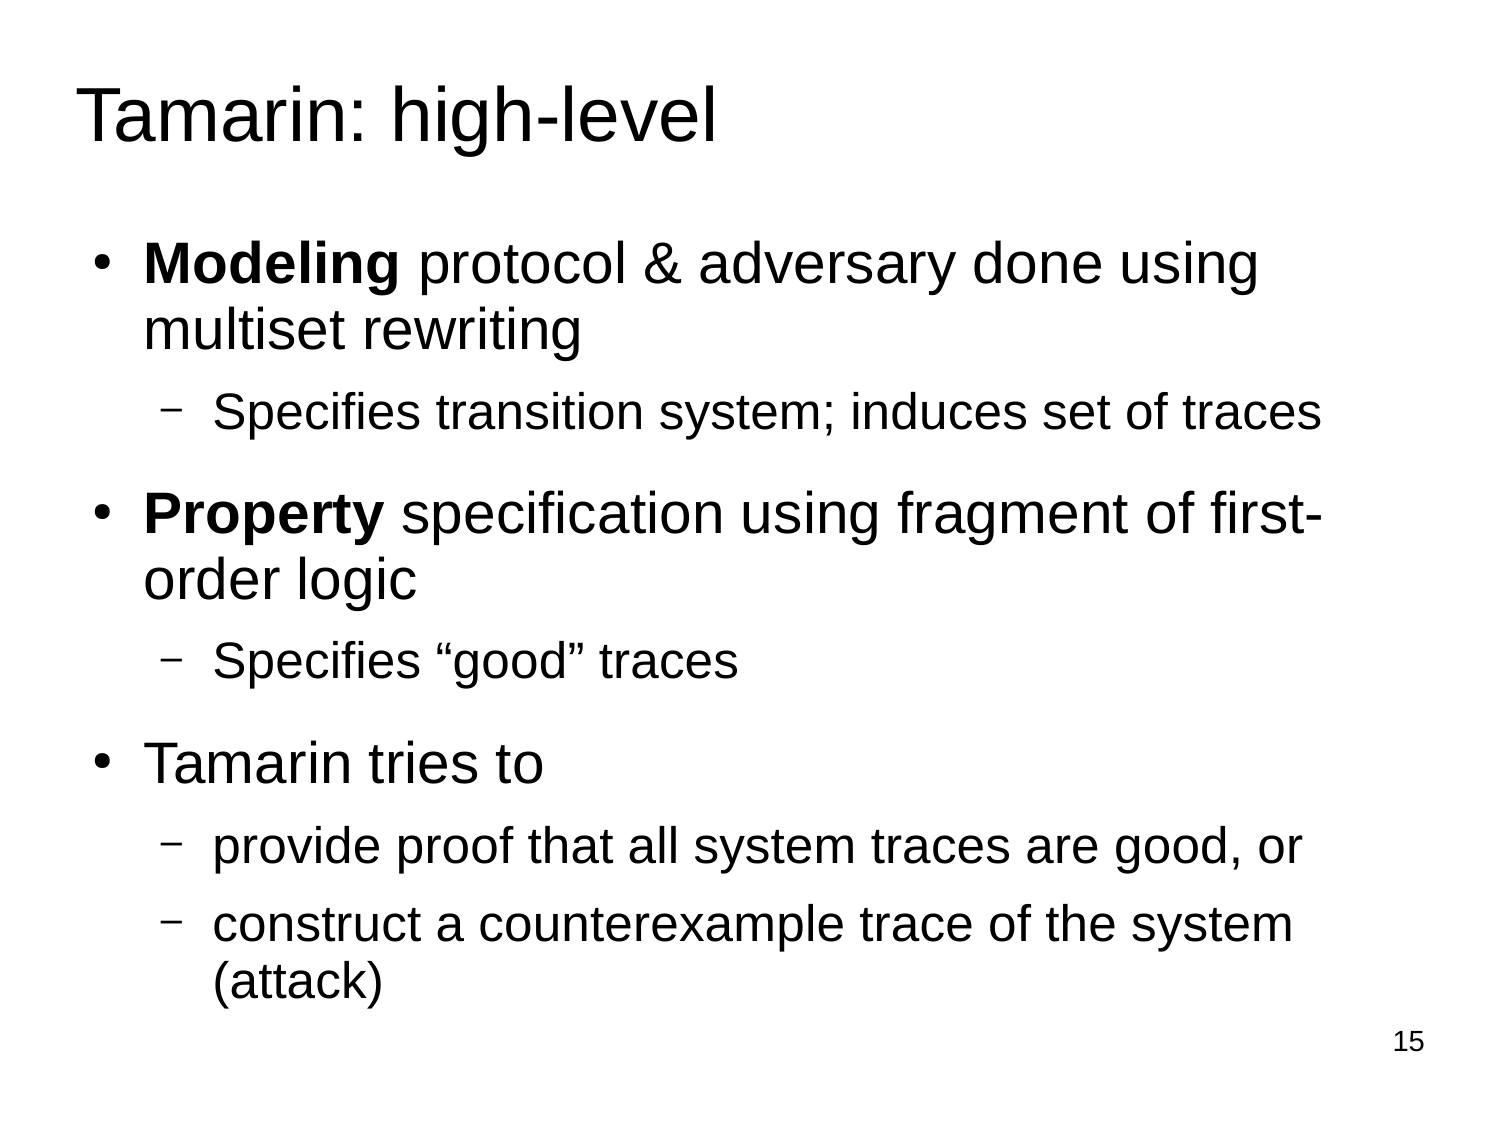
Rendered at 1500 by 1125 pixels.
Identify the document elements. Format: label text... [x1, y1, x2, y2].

title Tamarin: high-level [75, 44, 1425, 185]
list Modeling protocol & adversary done using multiset rewriting Specifies transition system; induces set of traces Property specification using fragment of first-order logic Specifies “good” traces Tamarin tries to provide proof that all system traces are good, or construct a counterexample trace of the system (attack) [75, 230, 1425, 1014]
